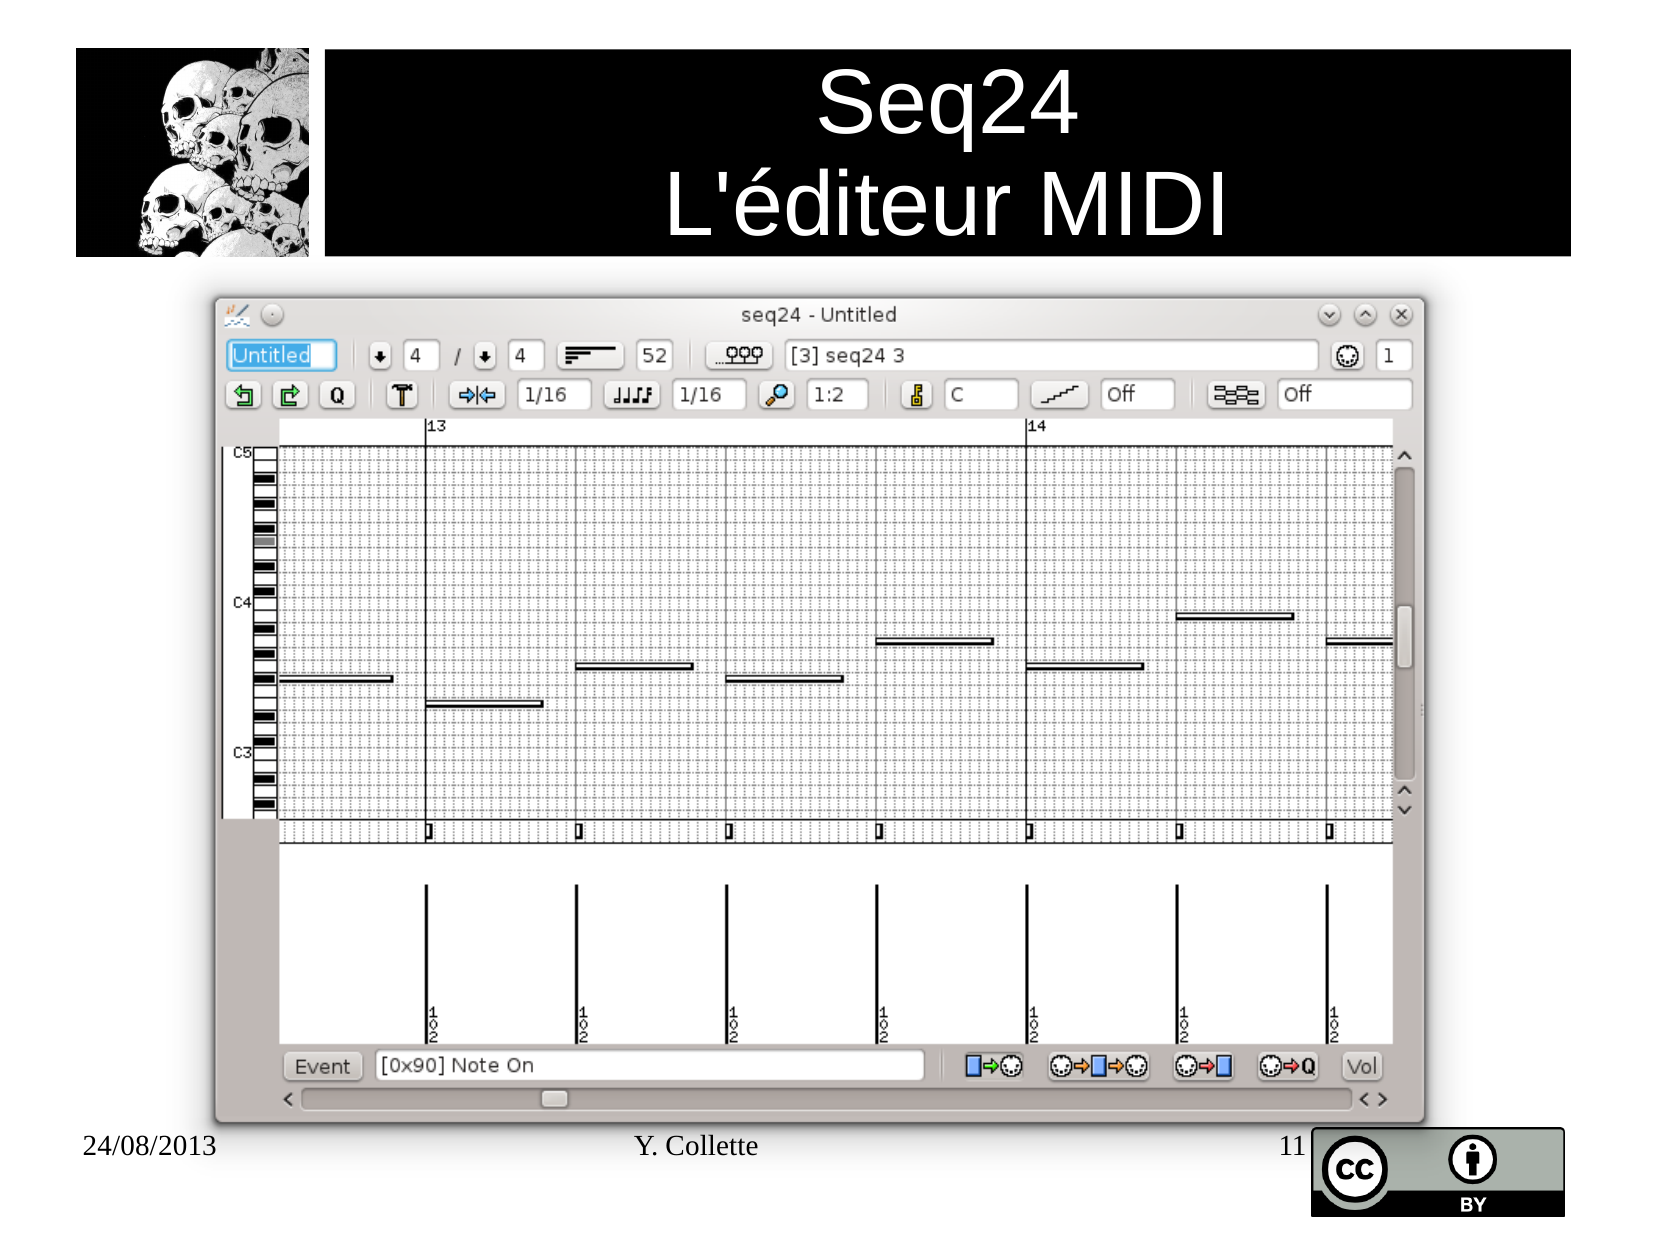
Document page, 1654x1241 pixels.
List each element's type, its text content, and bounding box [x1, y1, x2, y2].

title Seq24 L'éditeur MIDI [324, 49, 1571, 257]
picture [76, 48, 1565, 1217]
